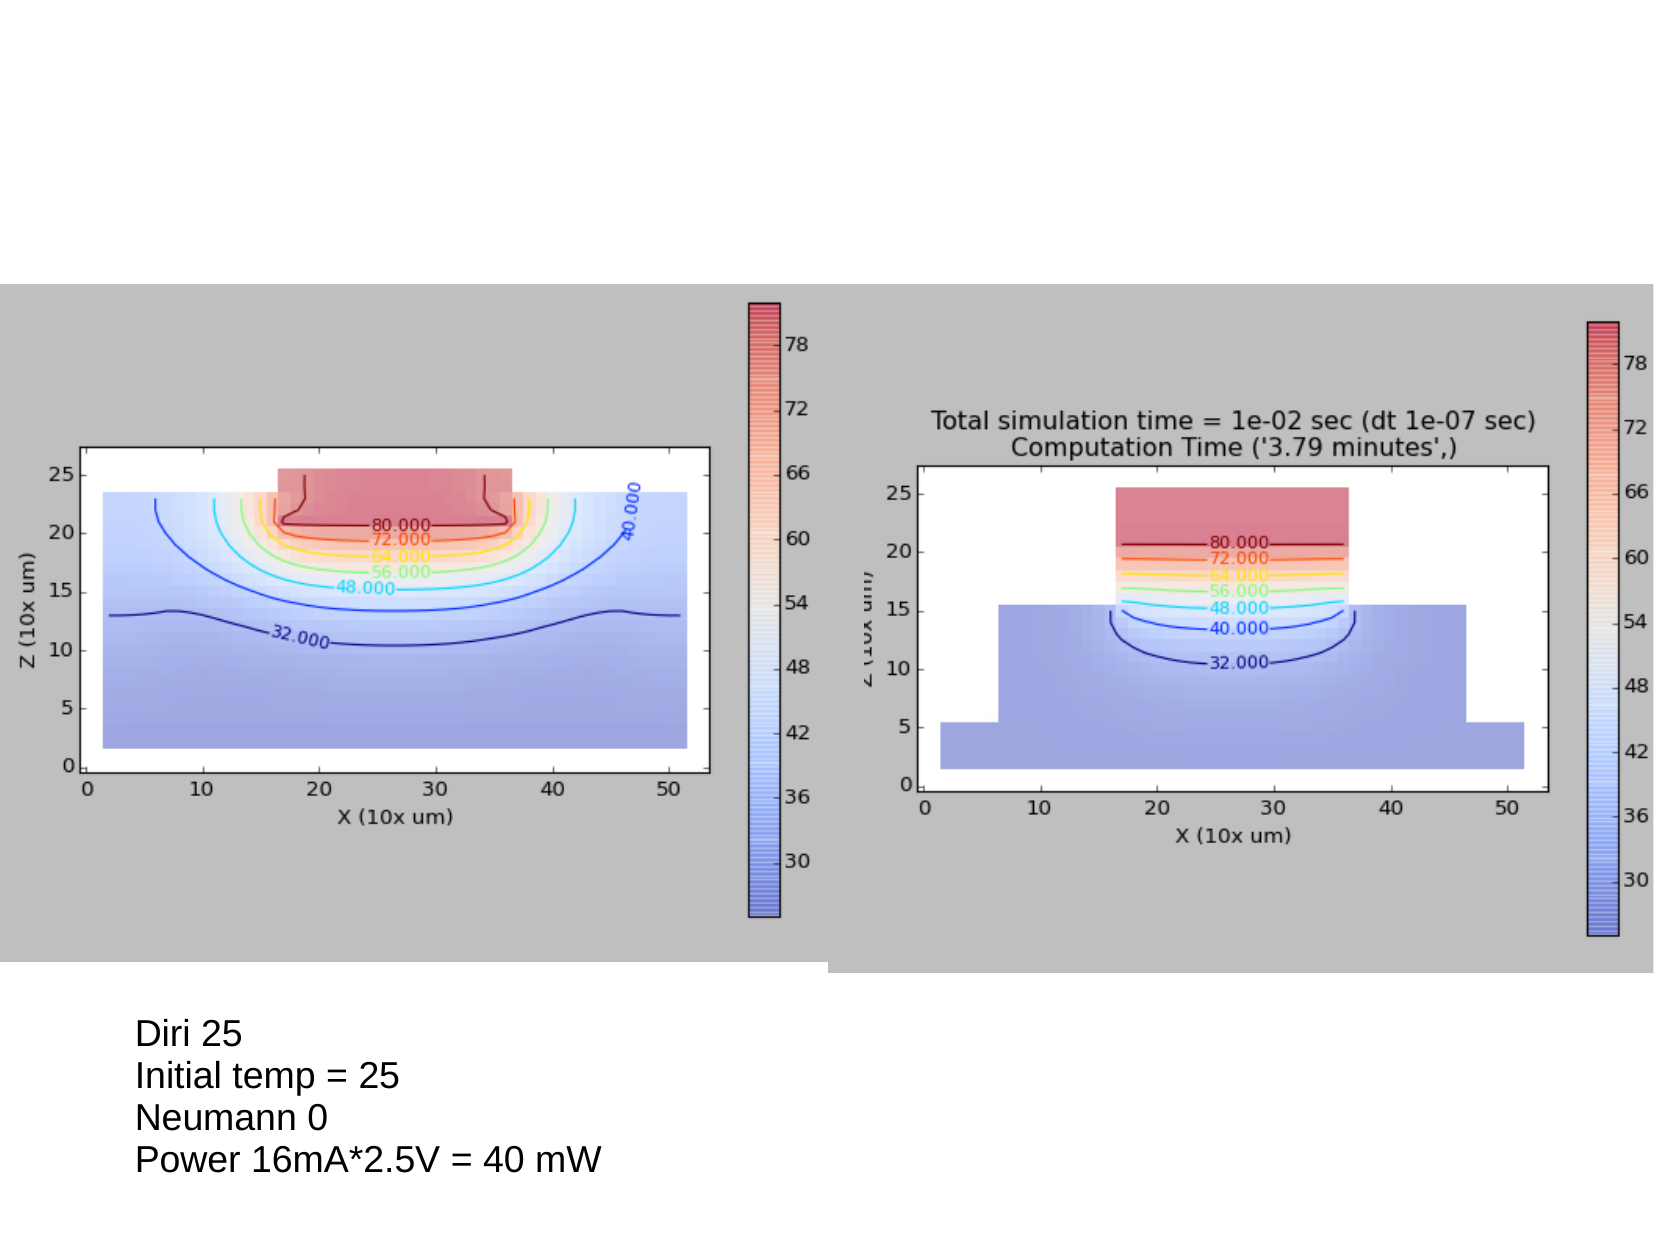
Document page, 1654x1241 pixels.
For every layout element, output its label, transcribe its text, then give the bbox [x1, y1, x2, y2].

picture [0, 284, 1654, 973]
text_box Diri 25 Initial temp = 25 Neumann 0 Power 16mA*2.5V = 40 mW [120, 1005, 617, 1188]
